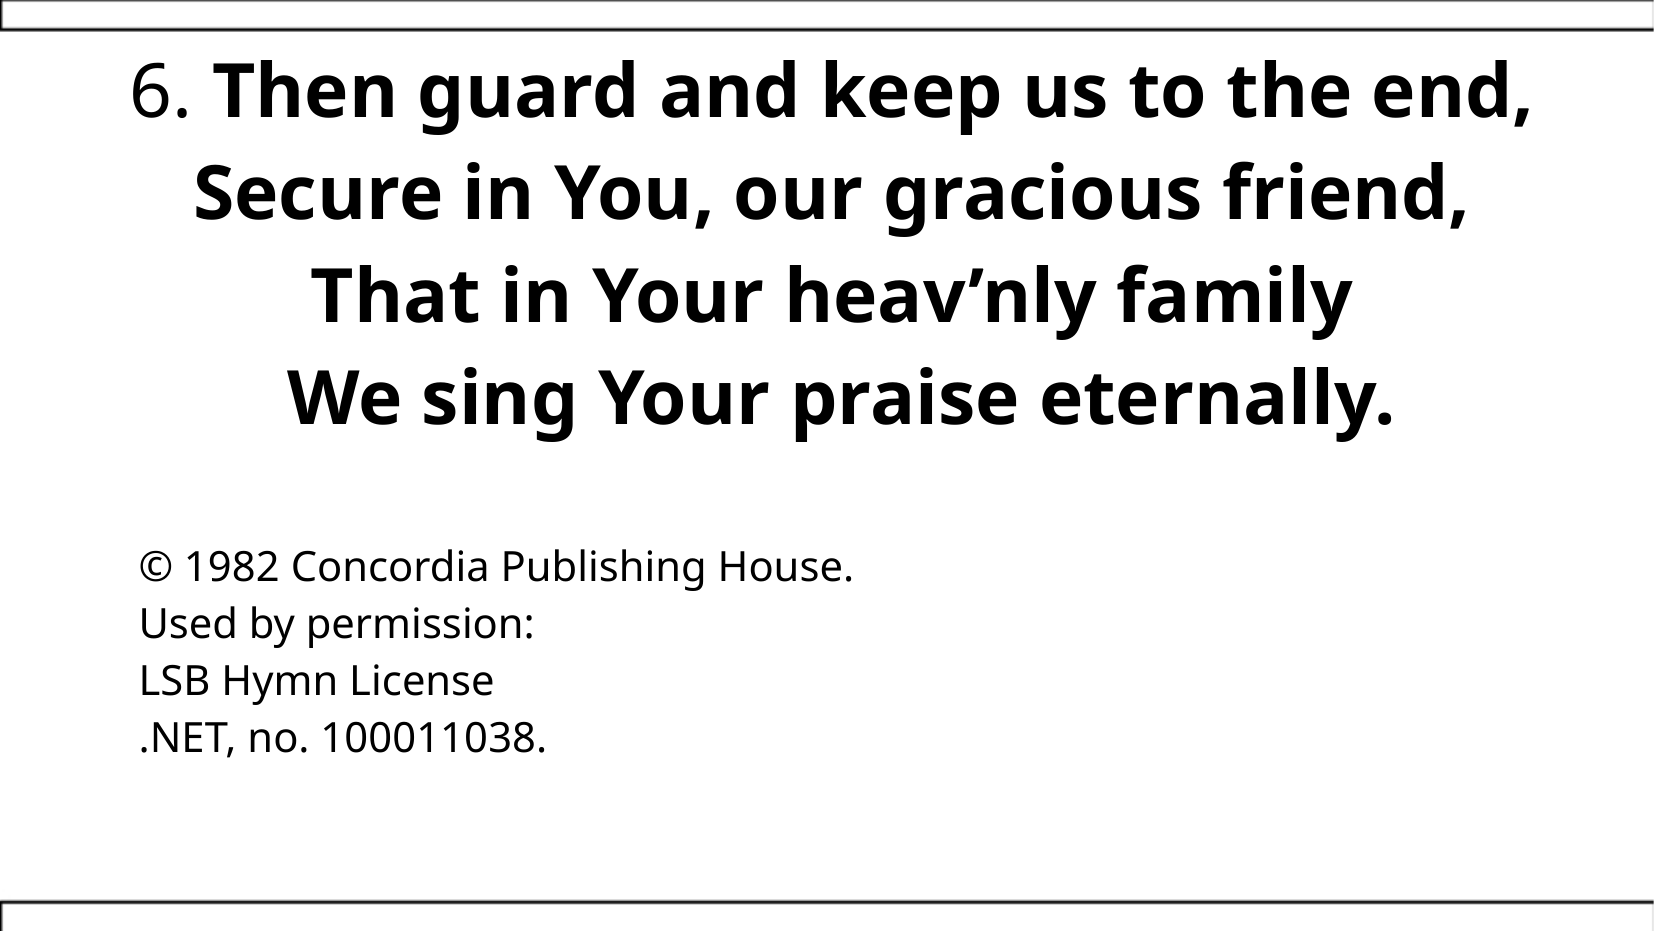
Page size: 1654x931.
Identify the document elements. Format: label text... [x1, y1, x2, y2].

picture [0, 0, 1654, 931]
text_box 6. Then guard and keep us to the end, Secure in You, our gracious friend, That in Your heav’nly family We sing Your praise eternally. © 1982 Concordia Publishing House. Used by permission: LSB Hymn License .NET, no. 100011038. [105, 30, 1561, 803]
